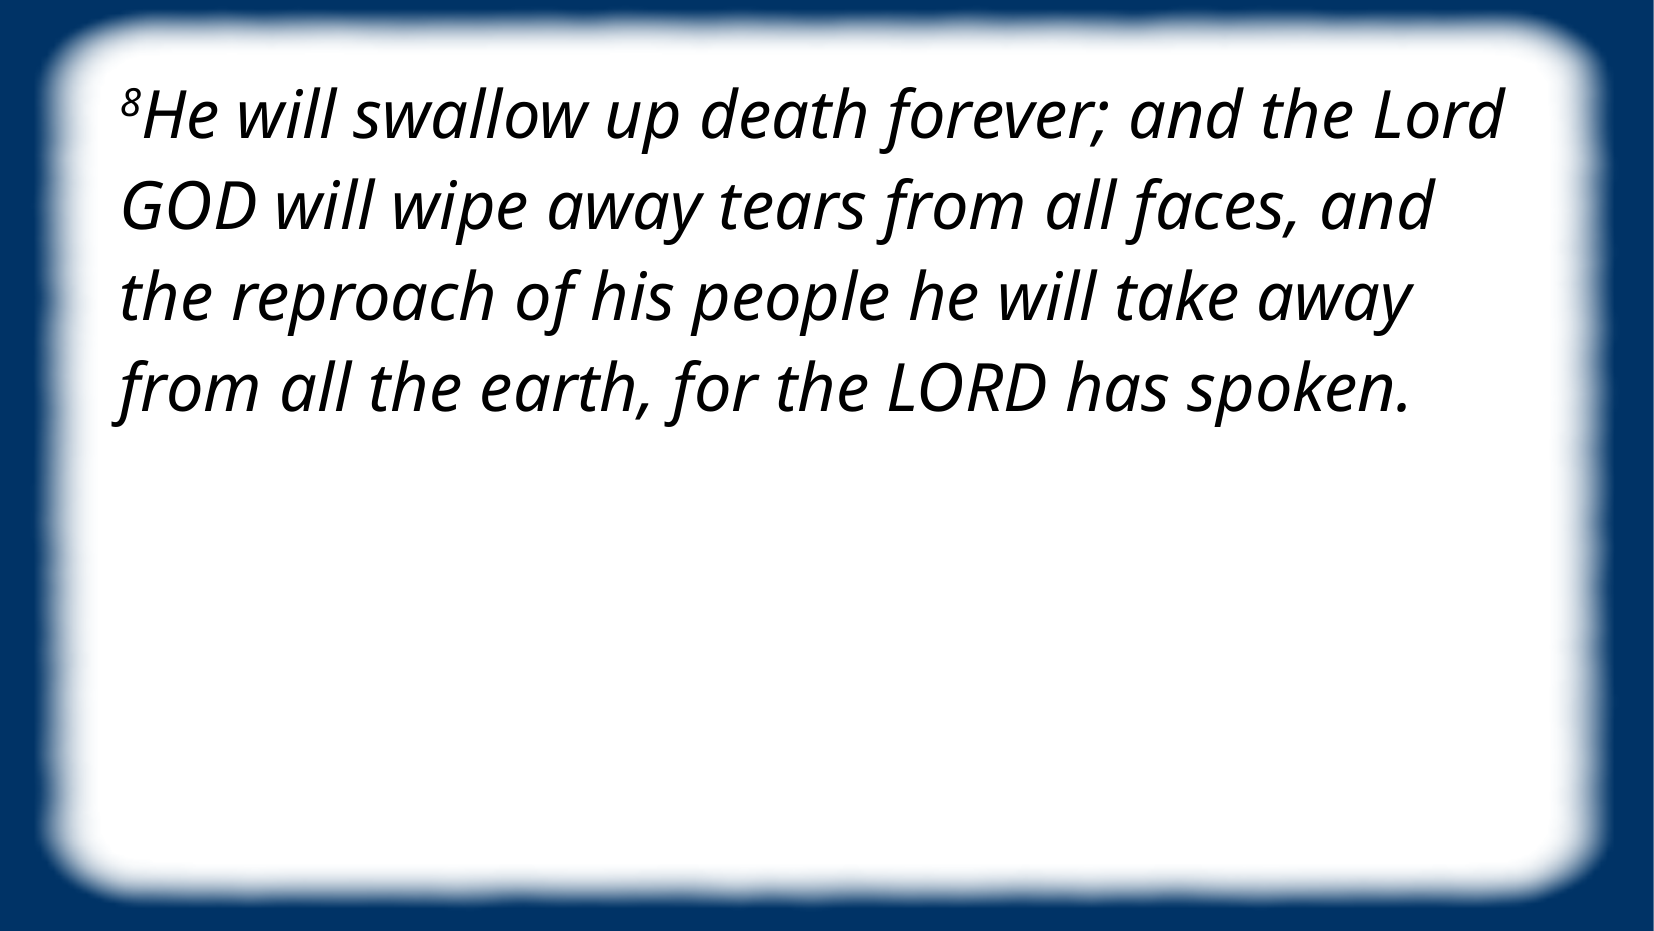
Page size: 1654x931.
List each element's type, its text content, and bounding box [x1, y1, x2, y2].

picture [0, 0, 1654, 931]
text_box 8He will swallow up death forever; and the Lord GOD will wipe away tears from all faces, and the reproach of his people he will take away from all the earth, for the LORD has spoken. [105, 60, 1546, 541]
